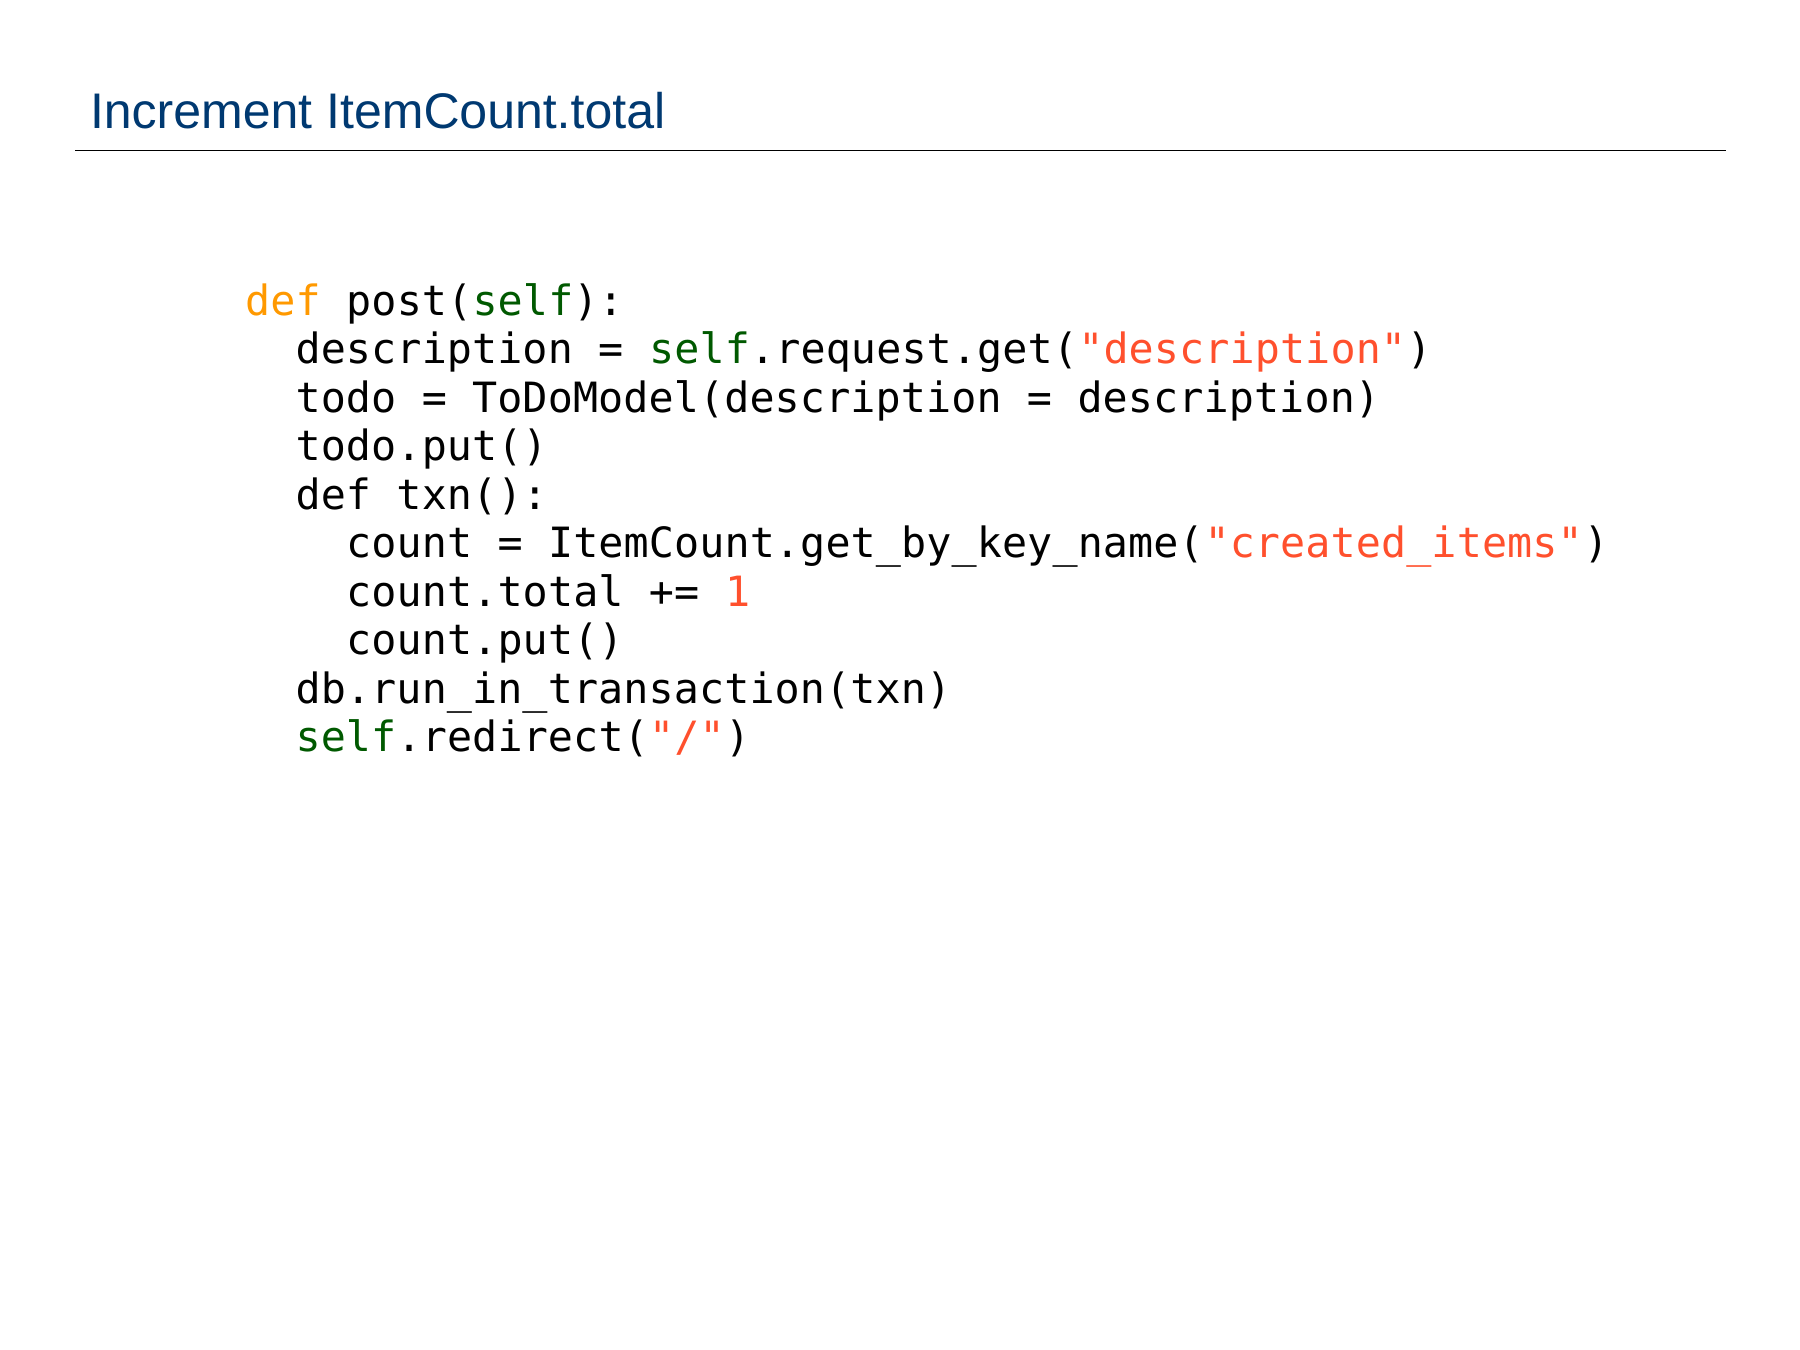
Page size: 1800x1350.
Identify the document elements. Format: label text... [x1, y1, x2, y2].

title Increment ItemCount.total [90, 38, 1711, 147]
text_box def post(self): description = self.request.get("description") todo = ToDoModel(description = description) todo.put() def txn(): count = ItemCount.get_by_key_name("created_items") count.total += 1 count.put() db.run_in_transaction(txn) self.redirect("/") [179, 269, 1800, 1236]
